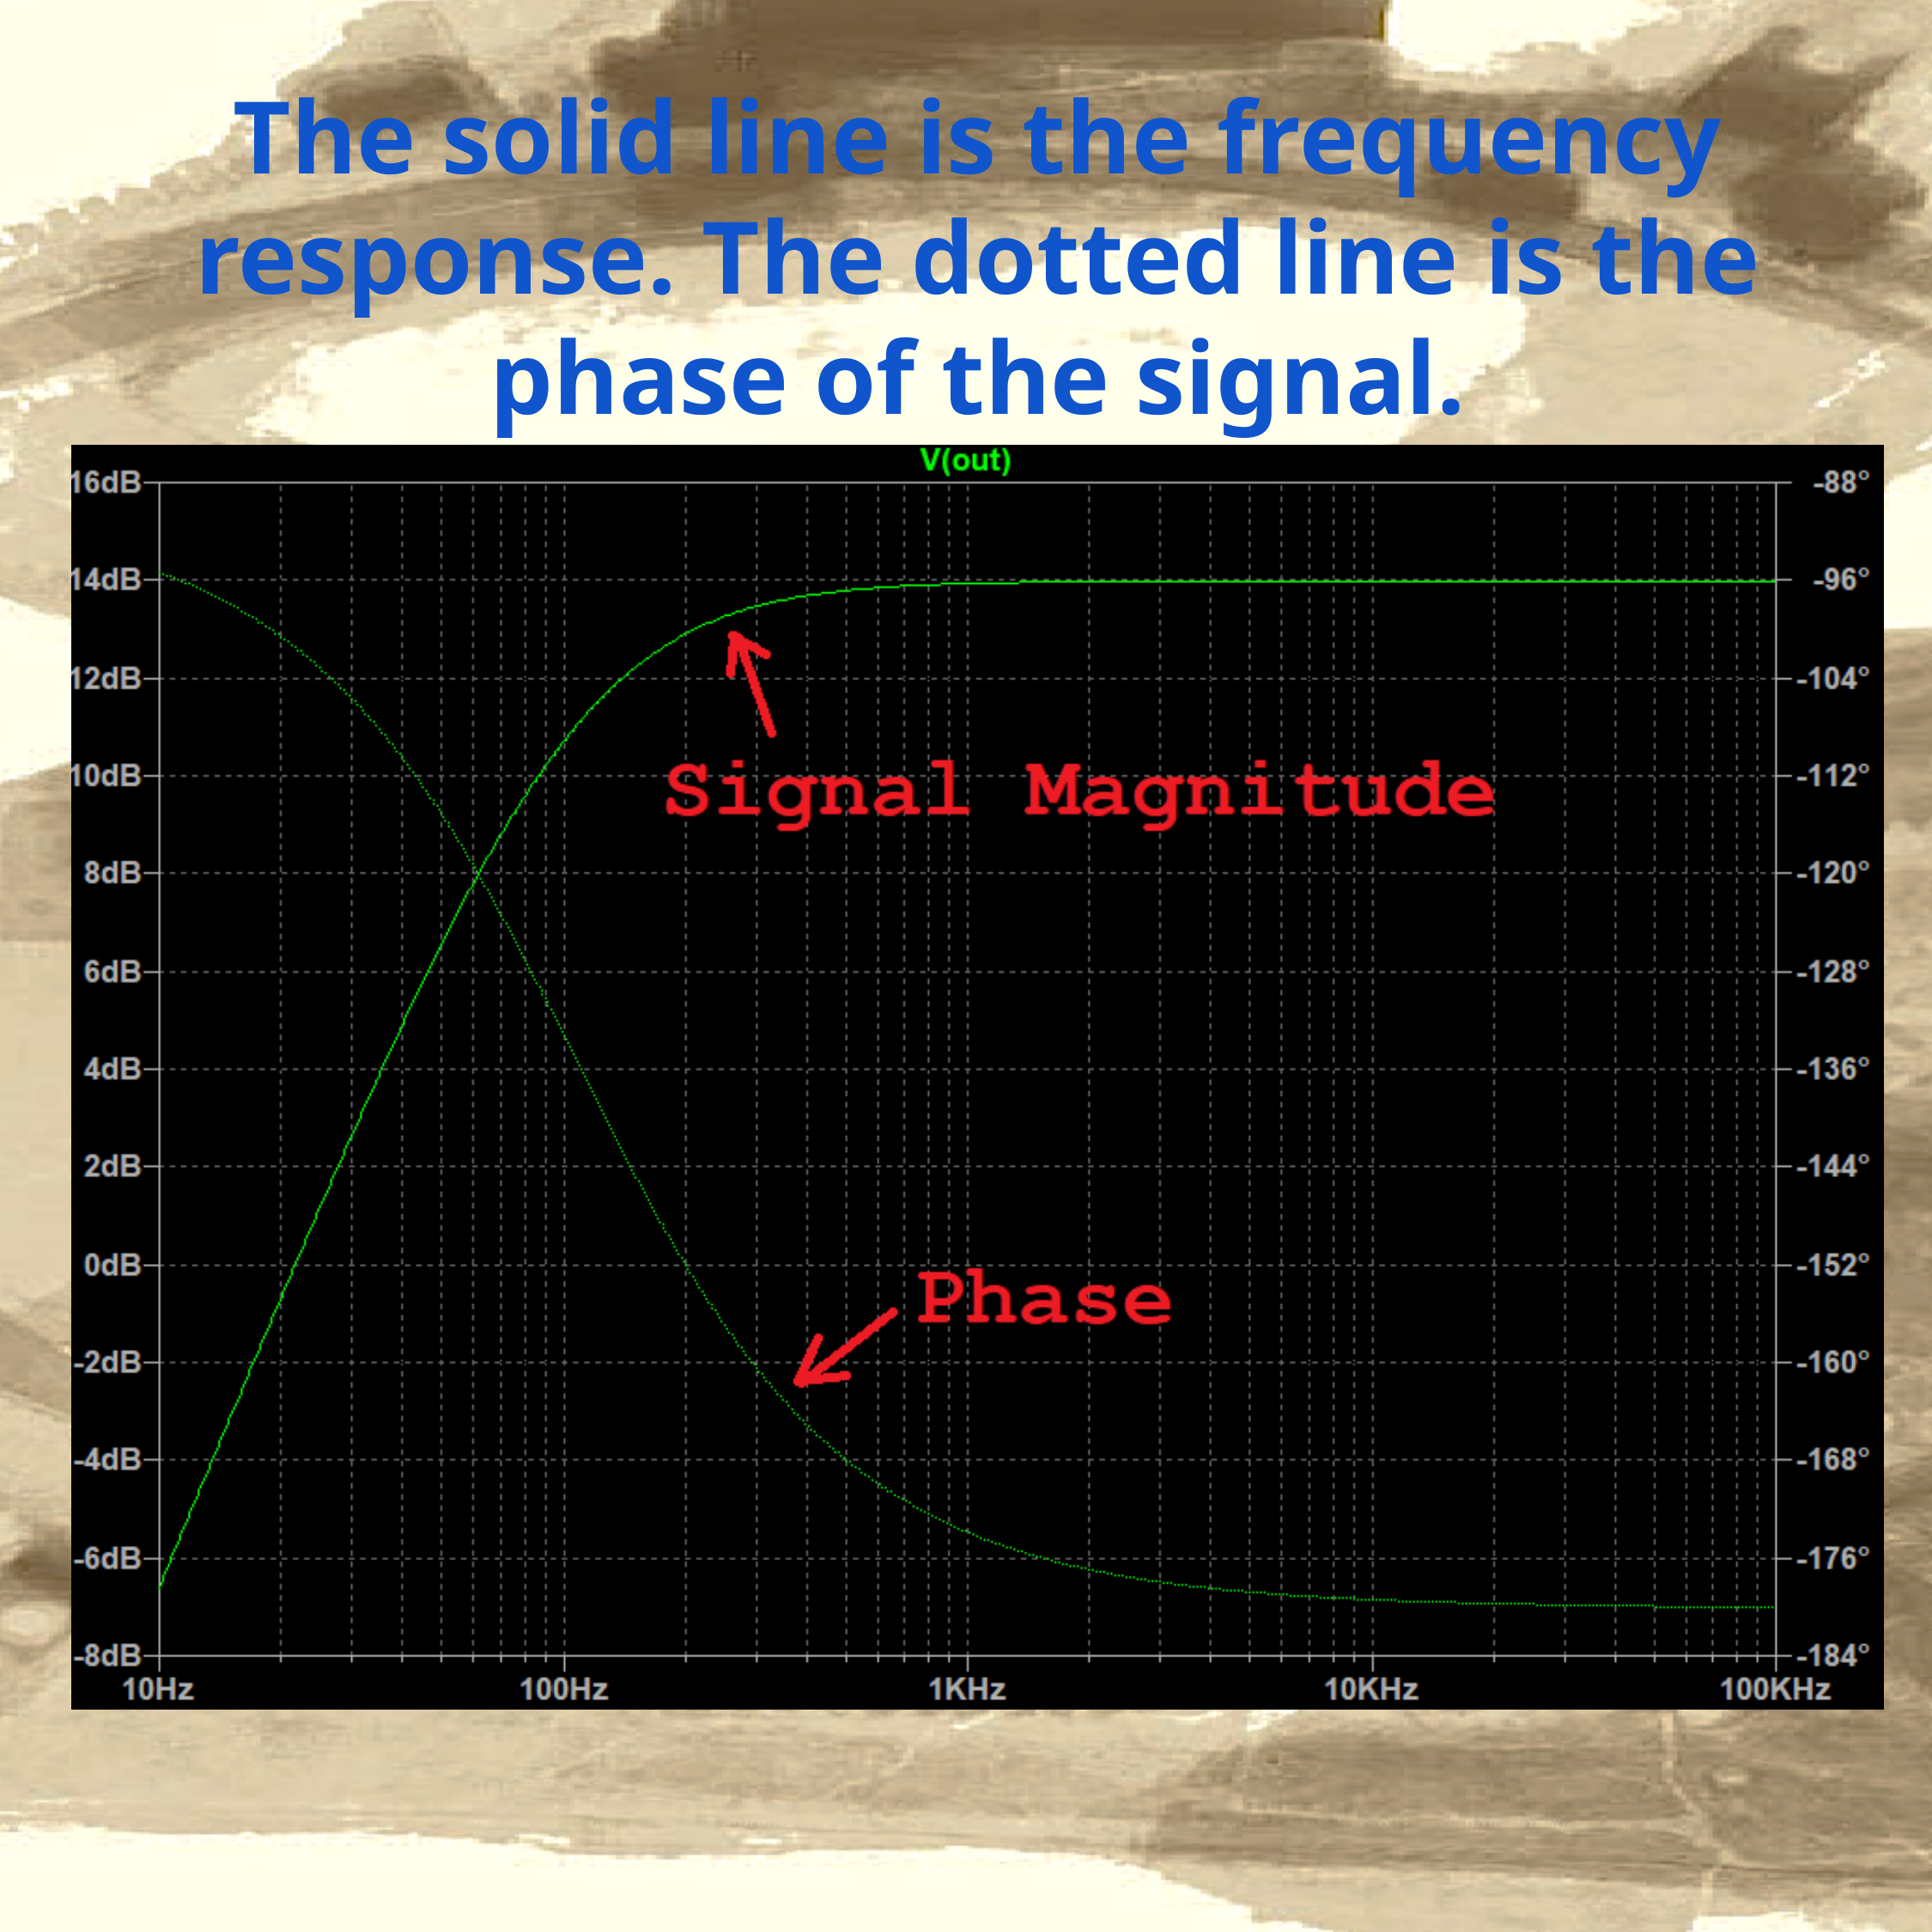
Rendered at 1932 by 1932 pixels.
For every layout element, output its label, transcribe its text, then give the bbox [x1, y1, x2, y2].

text_box The solid line is the frequency response. The dotted line is the phase of the signal. [71, 60, 1884, 445]
picture [0, 0, 1932, 1932]
